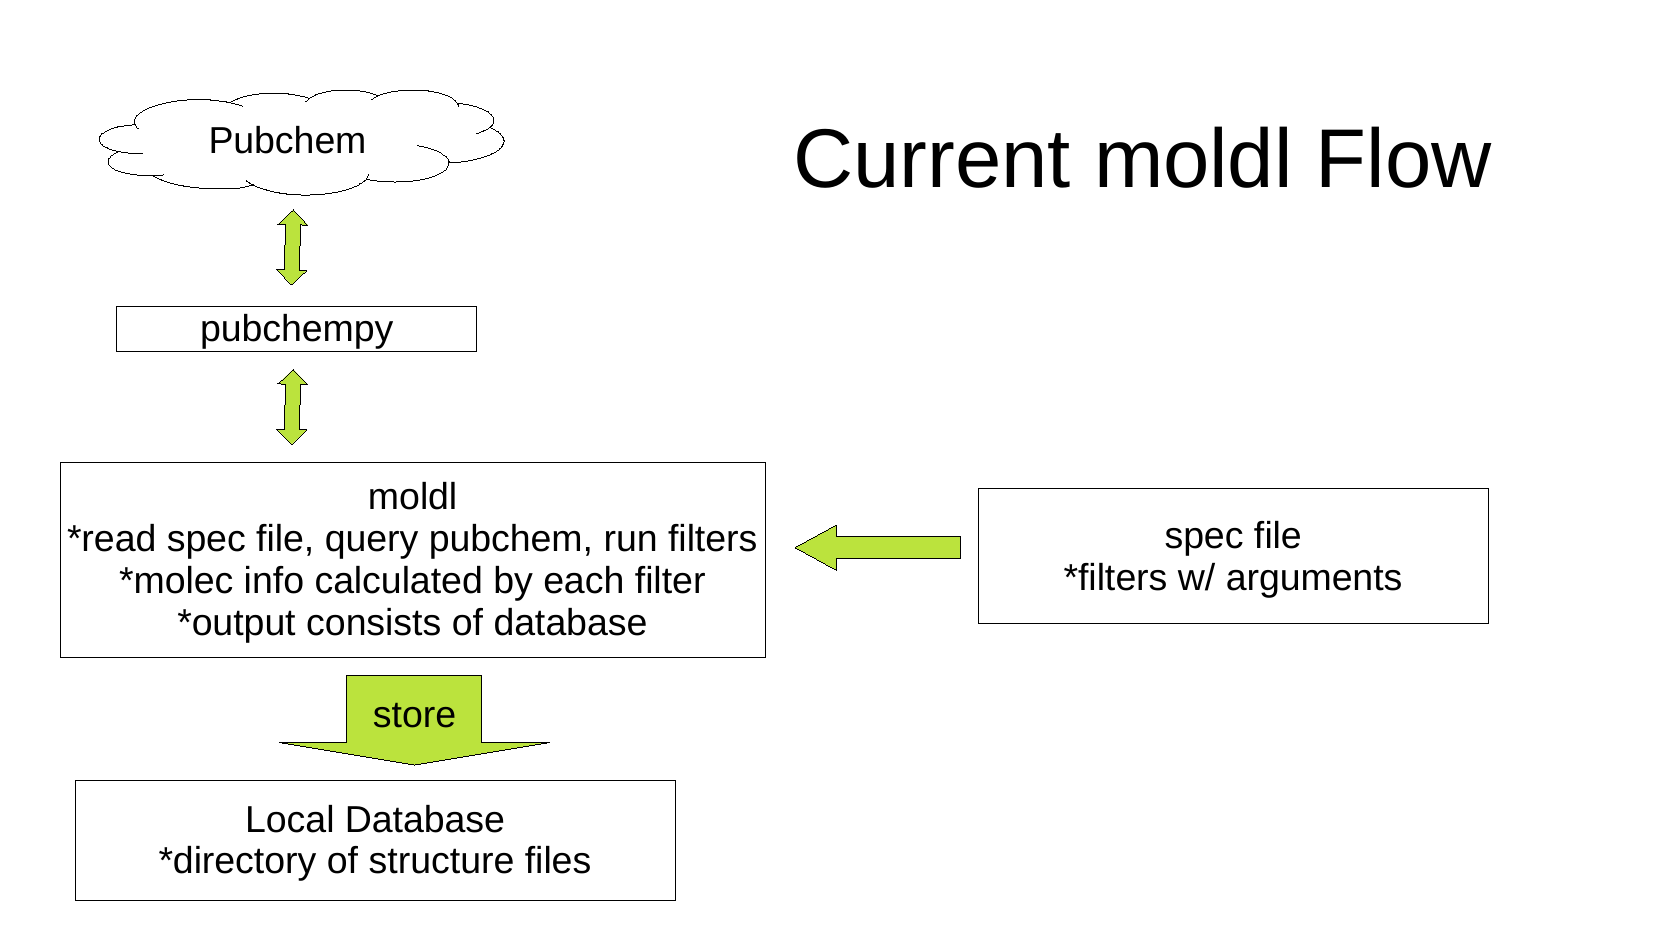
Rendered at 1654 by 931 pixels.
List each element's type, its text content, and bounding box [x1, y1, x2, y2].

text_box spec file *filters w/ arguments [978, 488, 1489, 624]
text_box store [279, 675, 550, 766]
text_box pubchempy [116, 306, 477, 352]
text_box [795, 525, 961, 571]
text_box moldl *read spec file, query pubchem, run filters *molec info calculated by each filter *output consists of database [60, 462, 766, 658]
text_box Local Database *directory of structure files [75, 780, 676, 901]
text_box Pubchem [99, 90, 505, 196]
text_box Current moldl Flow [778, 105, 1548, 306]
text_box [276, 369, 308, 445]
text_box [276, 209, 308, 285]
